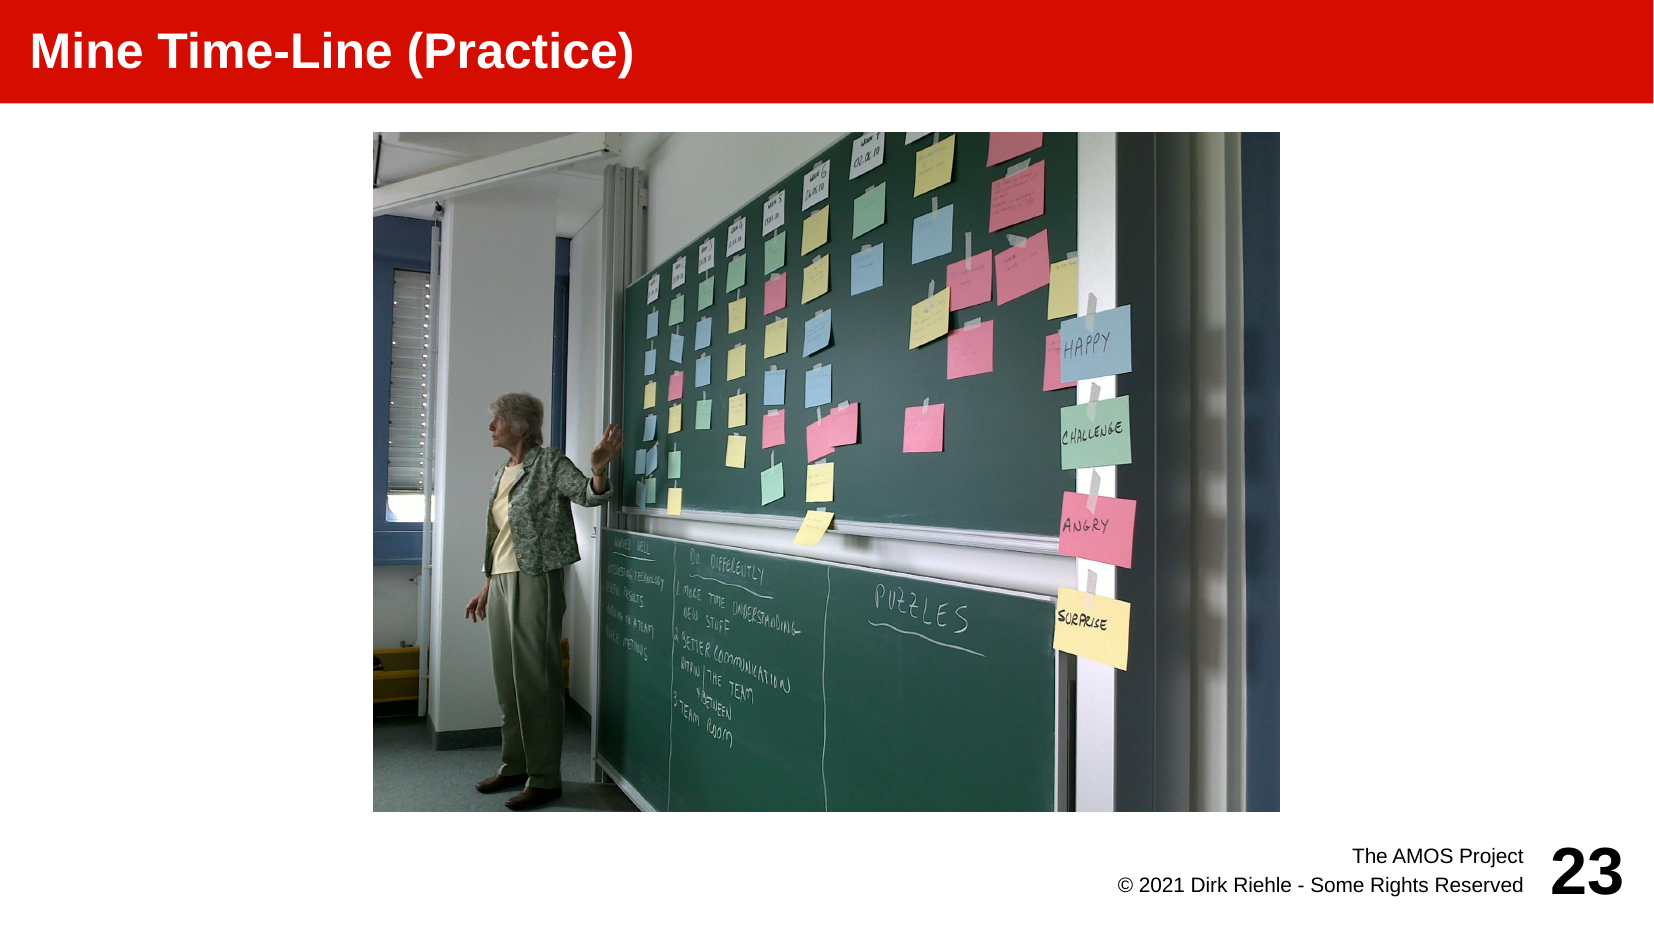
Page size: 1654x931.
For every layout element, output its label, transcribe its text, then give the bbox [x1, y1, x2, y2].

title Mine Time-Line (Practice) [0, 0, 1654, 104]
picture [373, 132, 1280, 813]
